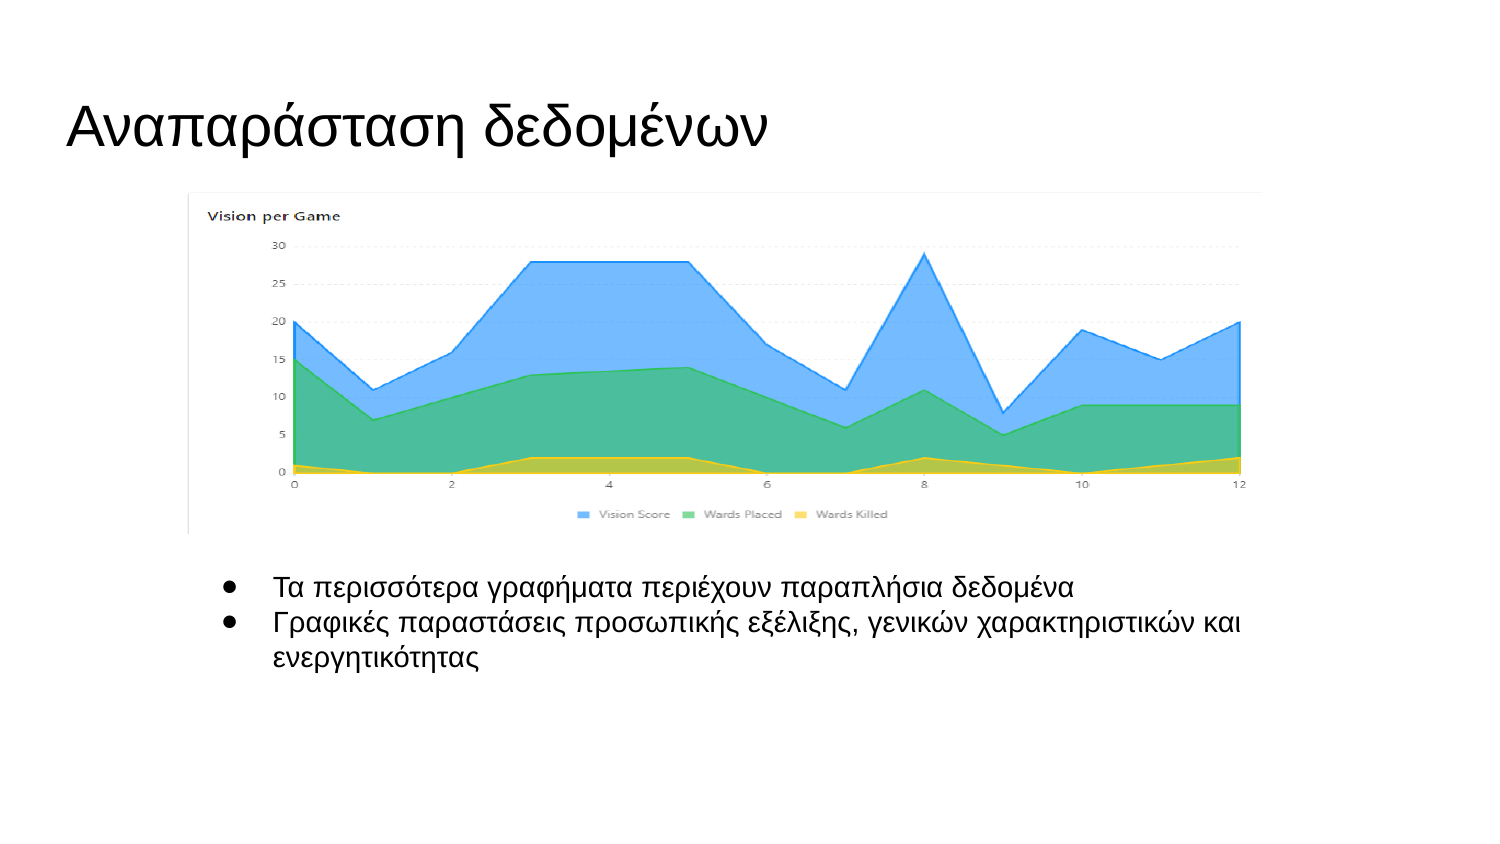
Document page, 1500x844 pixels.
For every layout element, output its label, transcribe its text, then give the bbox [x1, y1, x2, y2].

text_box Τα περισσότερα γραφήματα περιέχουν παραπλήσια δεδομένα Γραφικές παραστάσεις προσωπικής εξέλιξης, γενικών χαρακτηριστικών και ενεργητικότητας [182, 553, 1263, 780]
title Αναπαράσταση δεδομένων [51, 72, 1449, 167]
picture [181, 186, 1262, 534]
